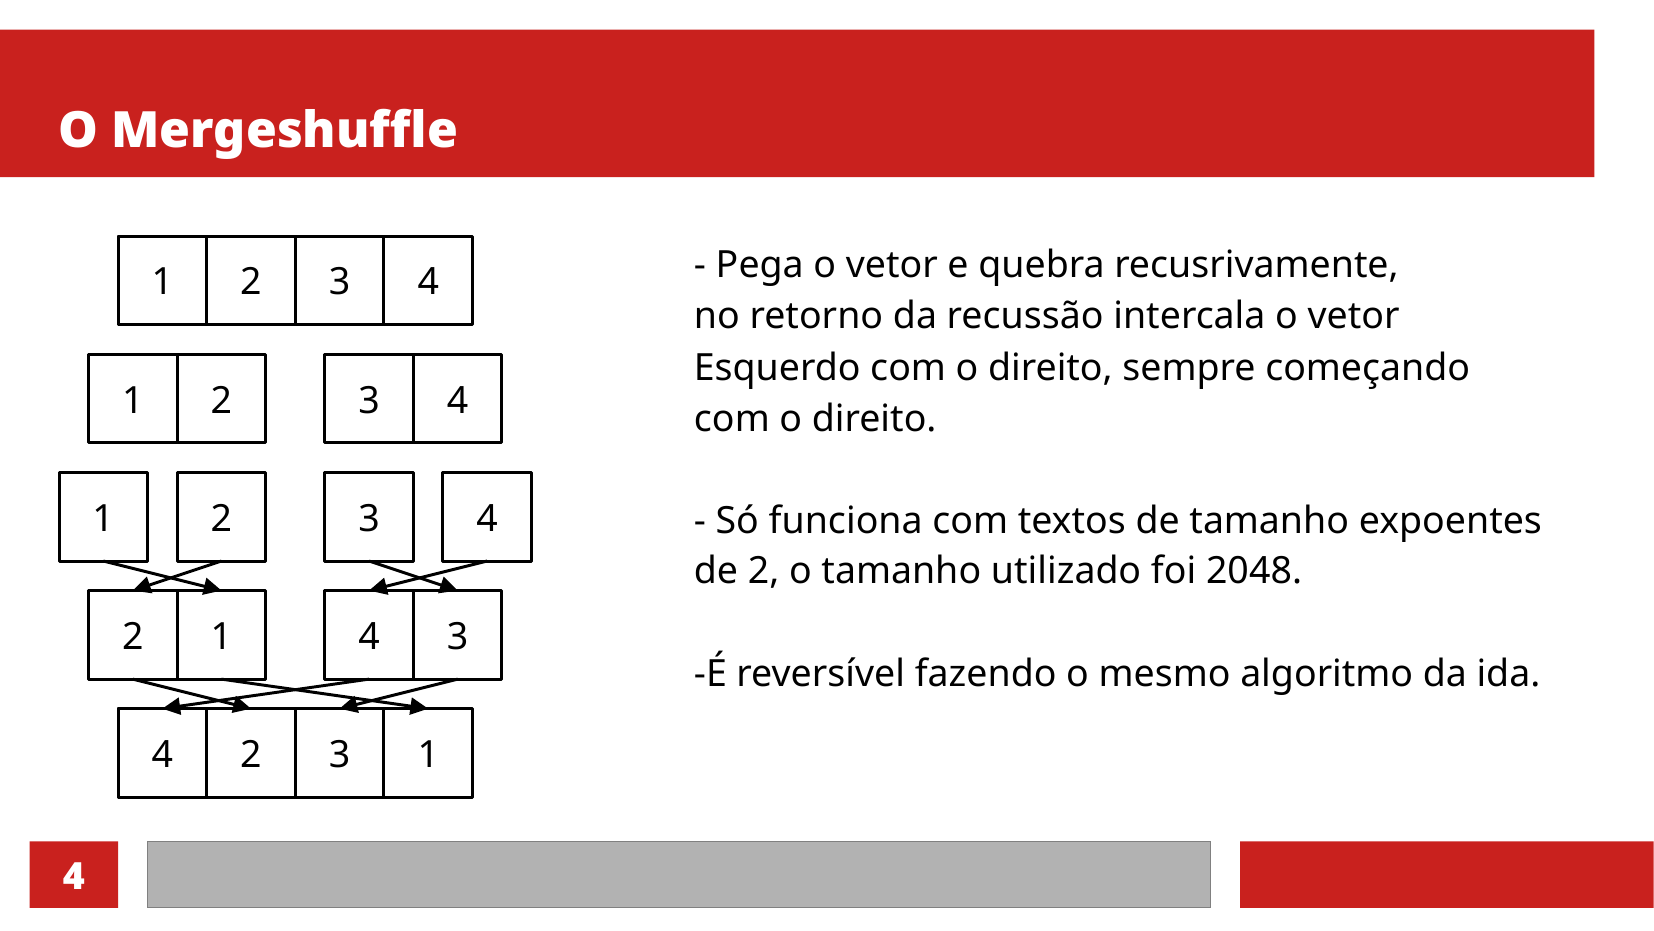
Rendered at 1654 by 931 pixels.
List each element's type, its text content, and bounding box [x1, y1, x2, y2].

text_box 4 [324, 590, 413, 680]
text_box 4 [118, 708, 207, 798]
text_box 2 [207, 236, 295, 325]
text_box 2 [177, 472, 266, 562]
text_box 1 [118, 236, 207, 325]
text_box 3 [324, 354, 413, 443]
text_box 2 [177, 354, 266, 443]
text_box 3 [324, 472, 414, 562]
text_box 3 [295, 708, 383, 798]
text_box 4 [383, 236, 473, 325]
text_box 1 [88, 354, 177, 443]
text_box 2 [88, 590, 177, 680]
text_box 4 [413, 354, 502, 443]
text_box 2 [207, 708, 295, 798]
text_box 3 [413, 590, 502, 680]
text_box - Pega o vetor e quebra recusrivamente, no retorno da recussão intercala o vetor Esquerdo com o direito, sempre começando com o direito. - Só funciona com textos de tamanho expoentes de 2, o tamanho utilizado foi 2048. -É reversível fazendo o mesmo algoritmo da ida. [679, 230, 1622, 638]
title O Mergeshuffle [59, 44, 1595, 163]
text_box 1 [383, 708, 473, 798]
text_box 4 [442, 472, 532, 562]
text_box 1 [177, 590, 266, 680]
text_box 1 [59, 472, 148, 562]
text_box 3 [295, 236, 383, 325]
